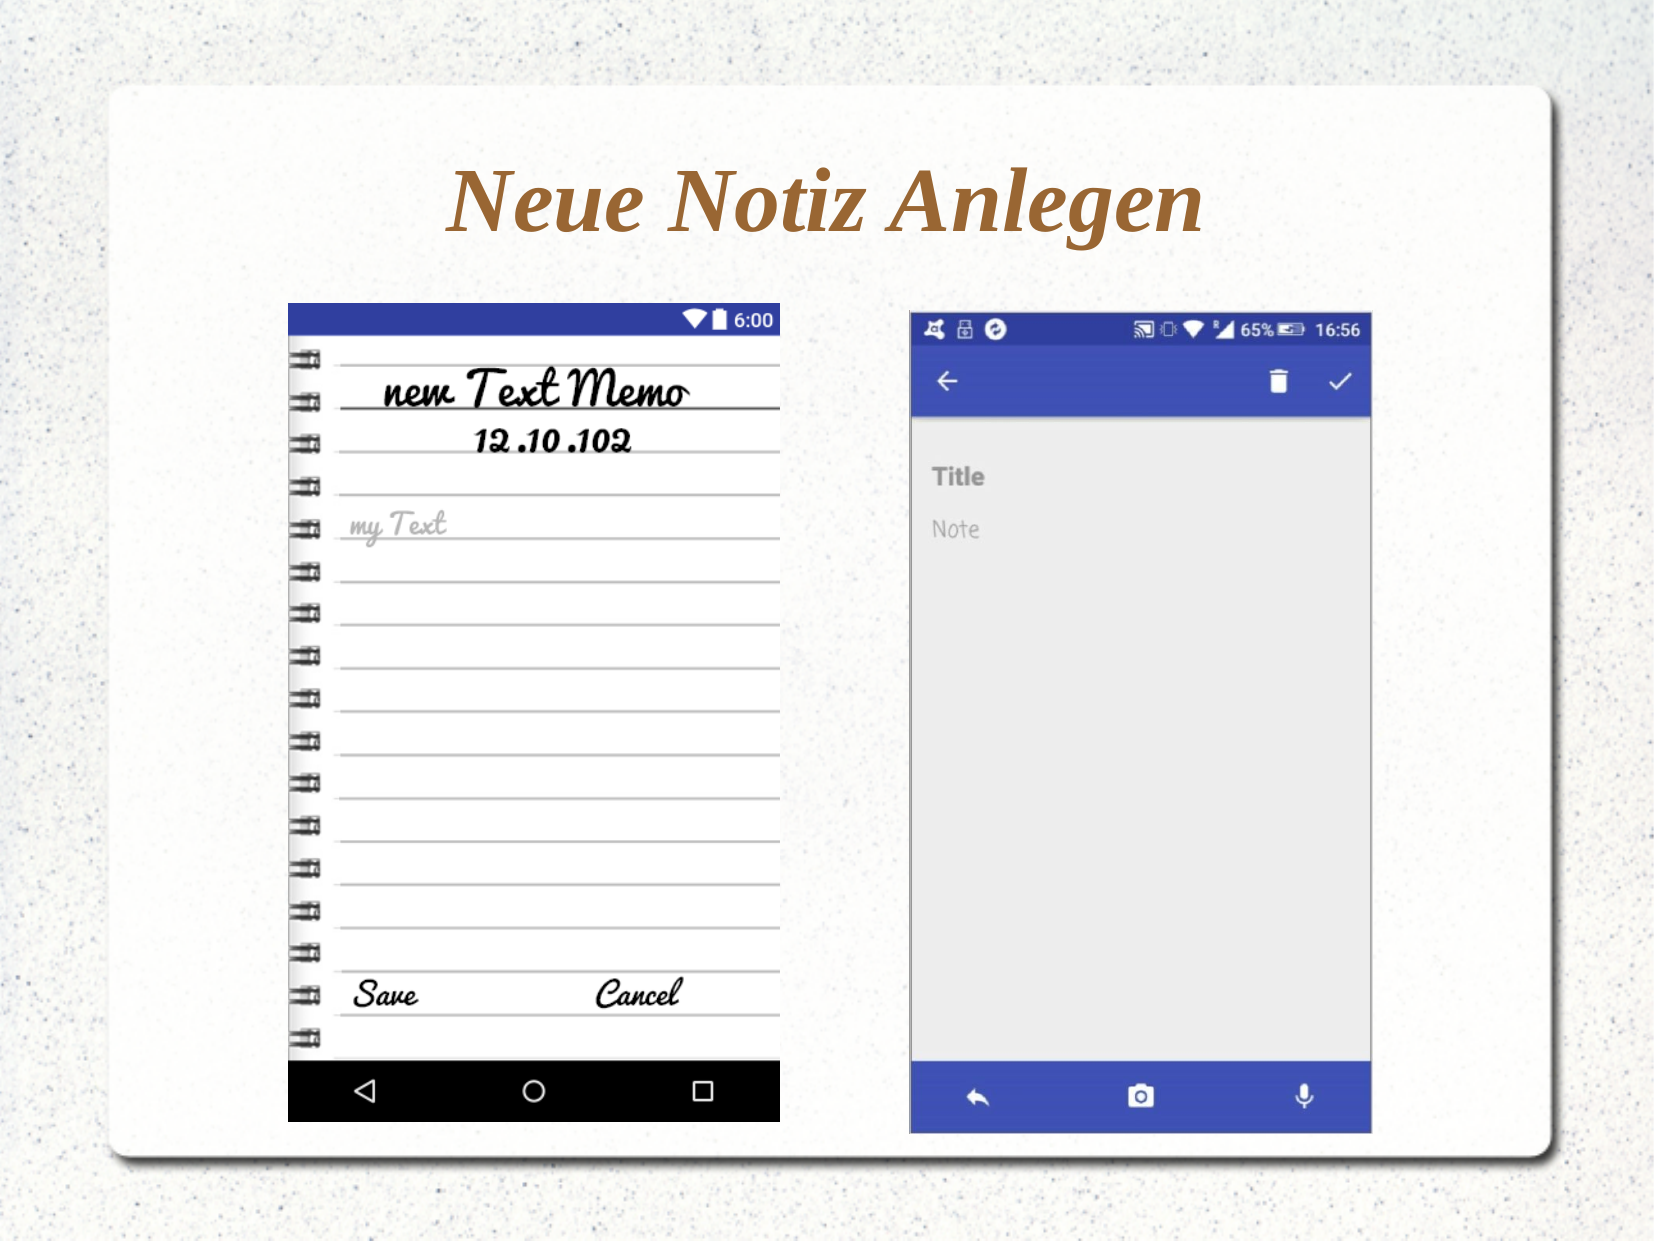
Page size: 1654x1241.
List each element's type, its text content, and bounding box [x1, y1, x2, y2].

picture [0, 0, 1654, 1241]
title Neue Notiz Anlegen [118, 96, 1536, 304]
